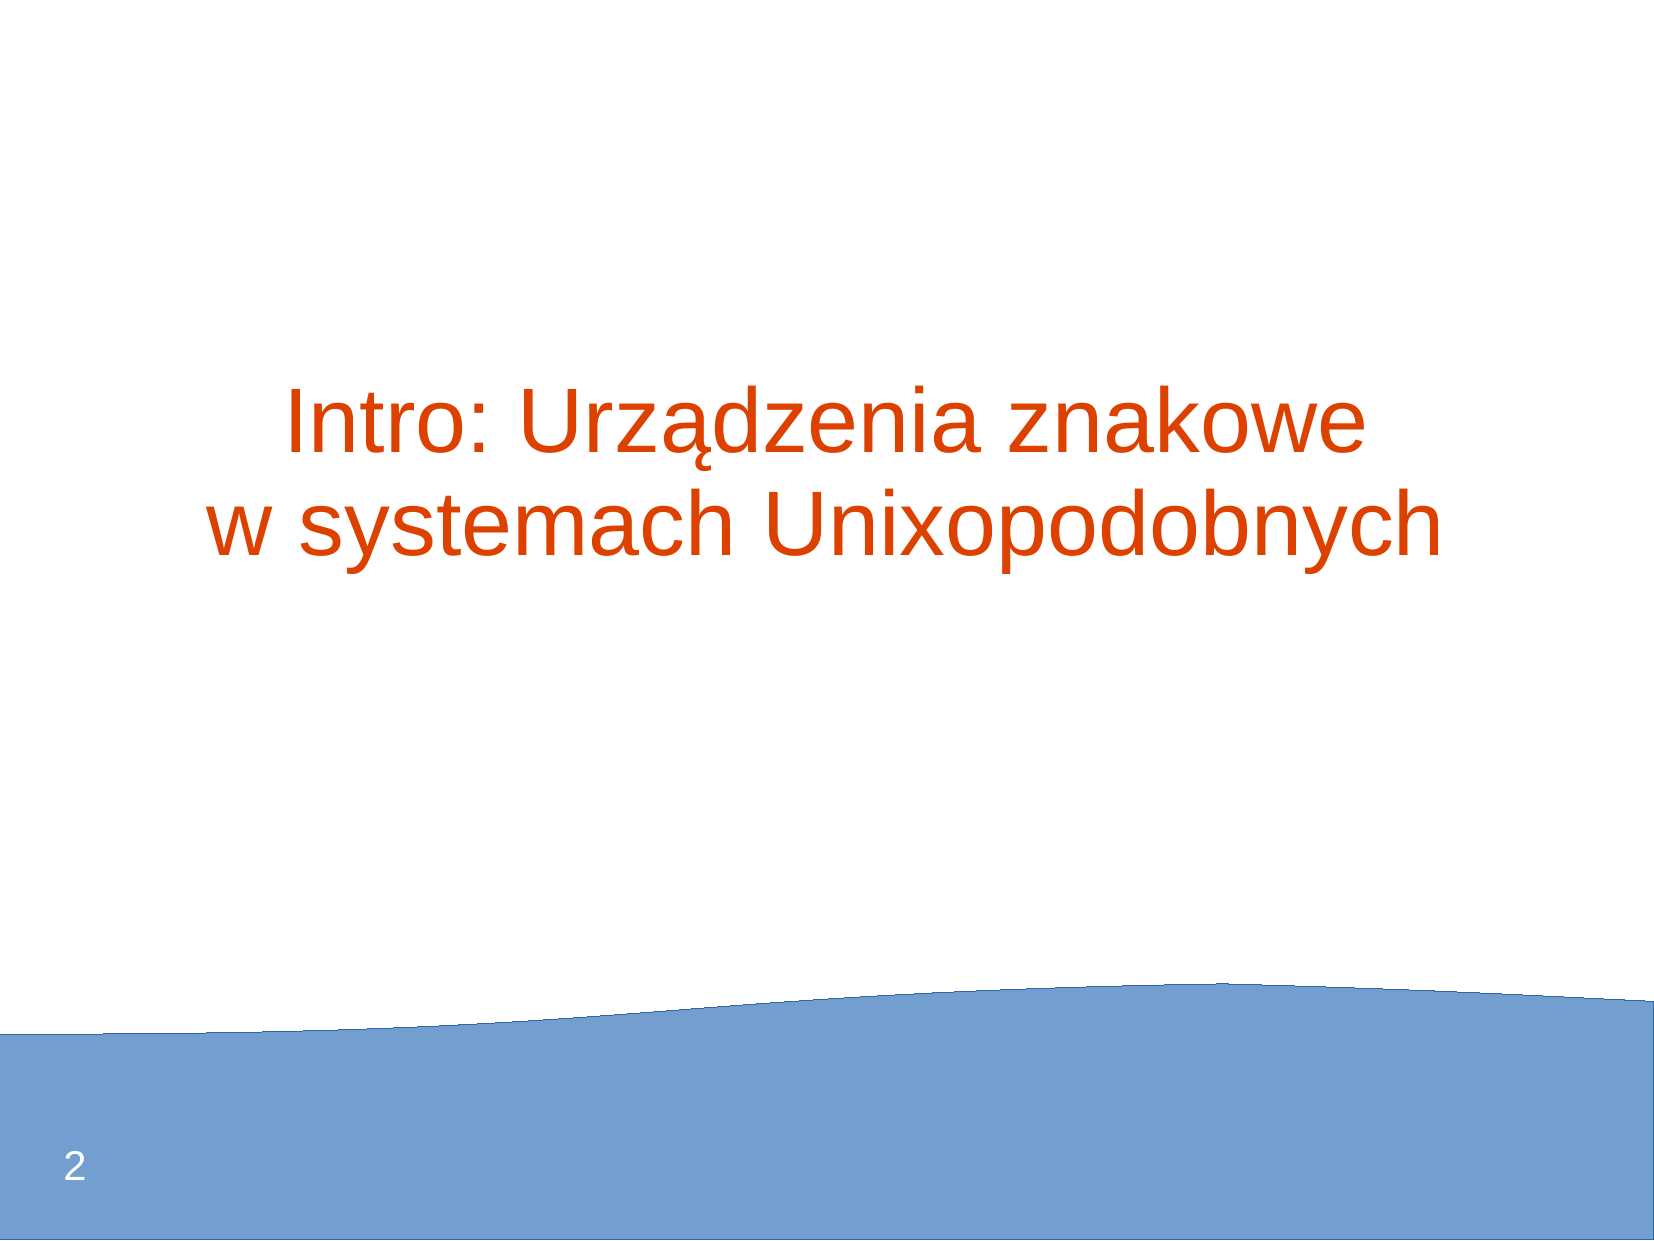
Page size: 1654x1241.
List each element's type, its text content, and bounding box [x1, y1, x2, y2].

title Intro: Urządzenia znakowe w systemach Unixopodobnych [0, 354, 1654, 591]
